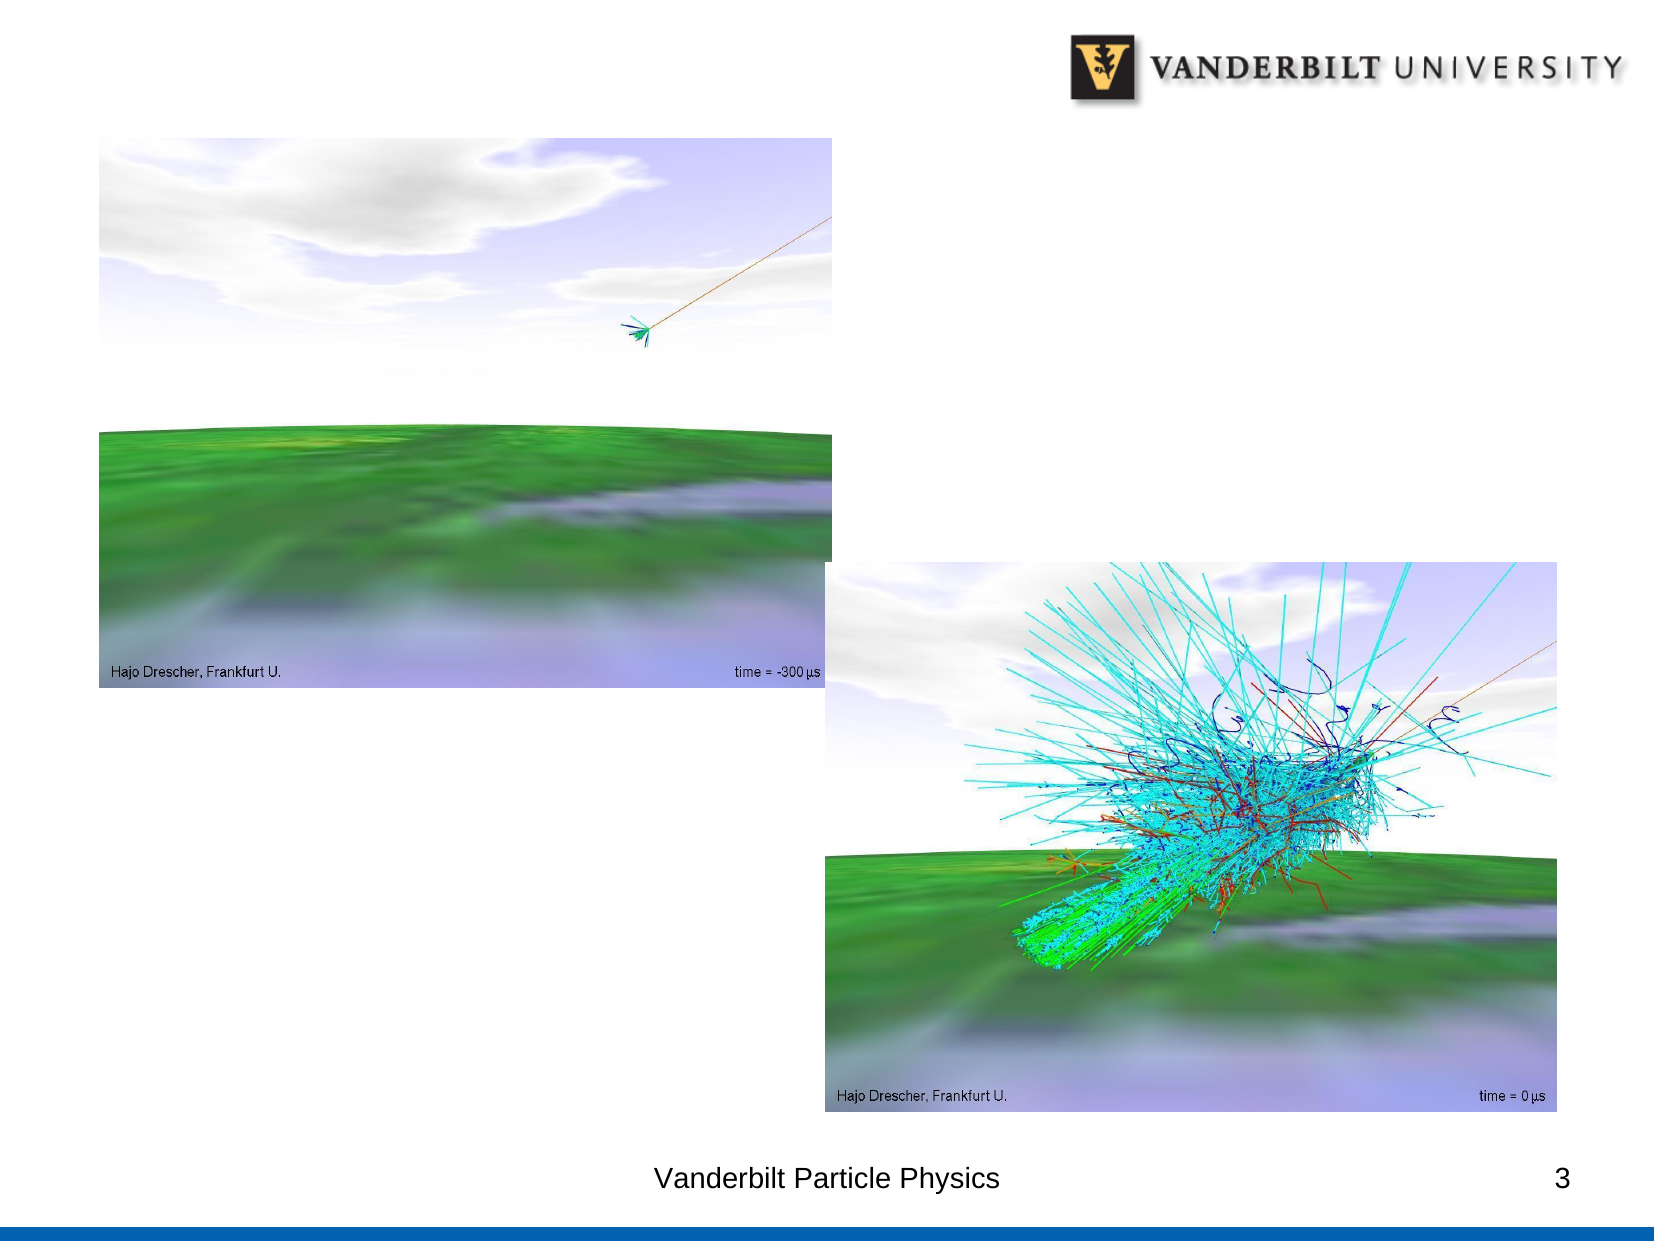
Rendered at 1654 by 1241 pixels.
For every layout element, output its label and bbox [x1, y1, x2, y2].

picture [1067, 31, 1637, 115]
picture [99, 138, 1557, 1112]
